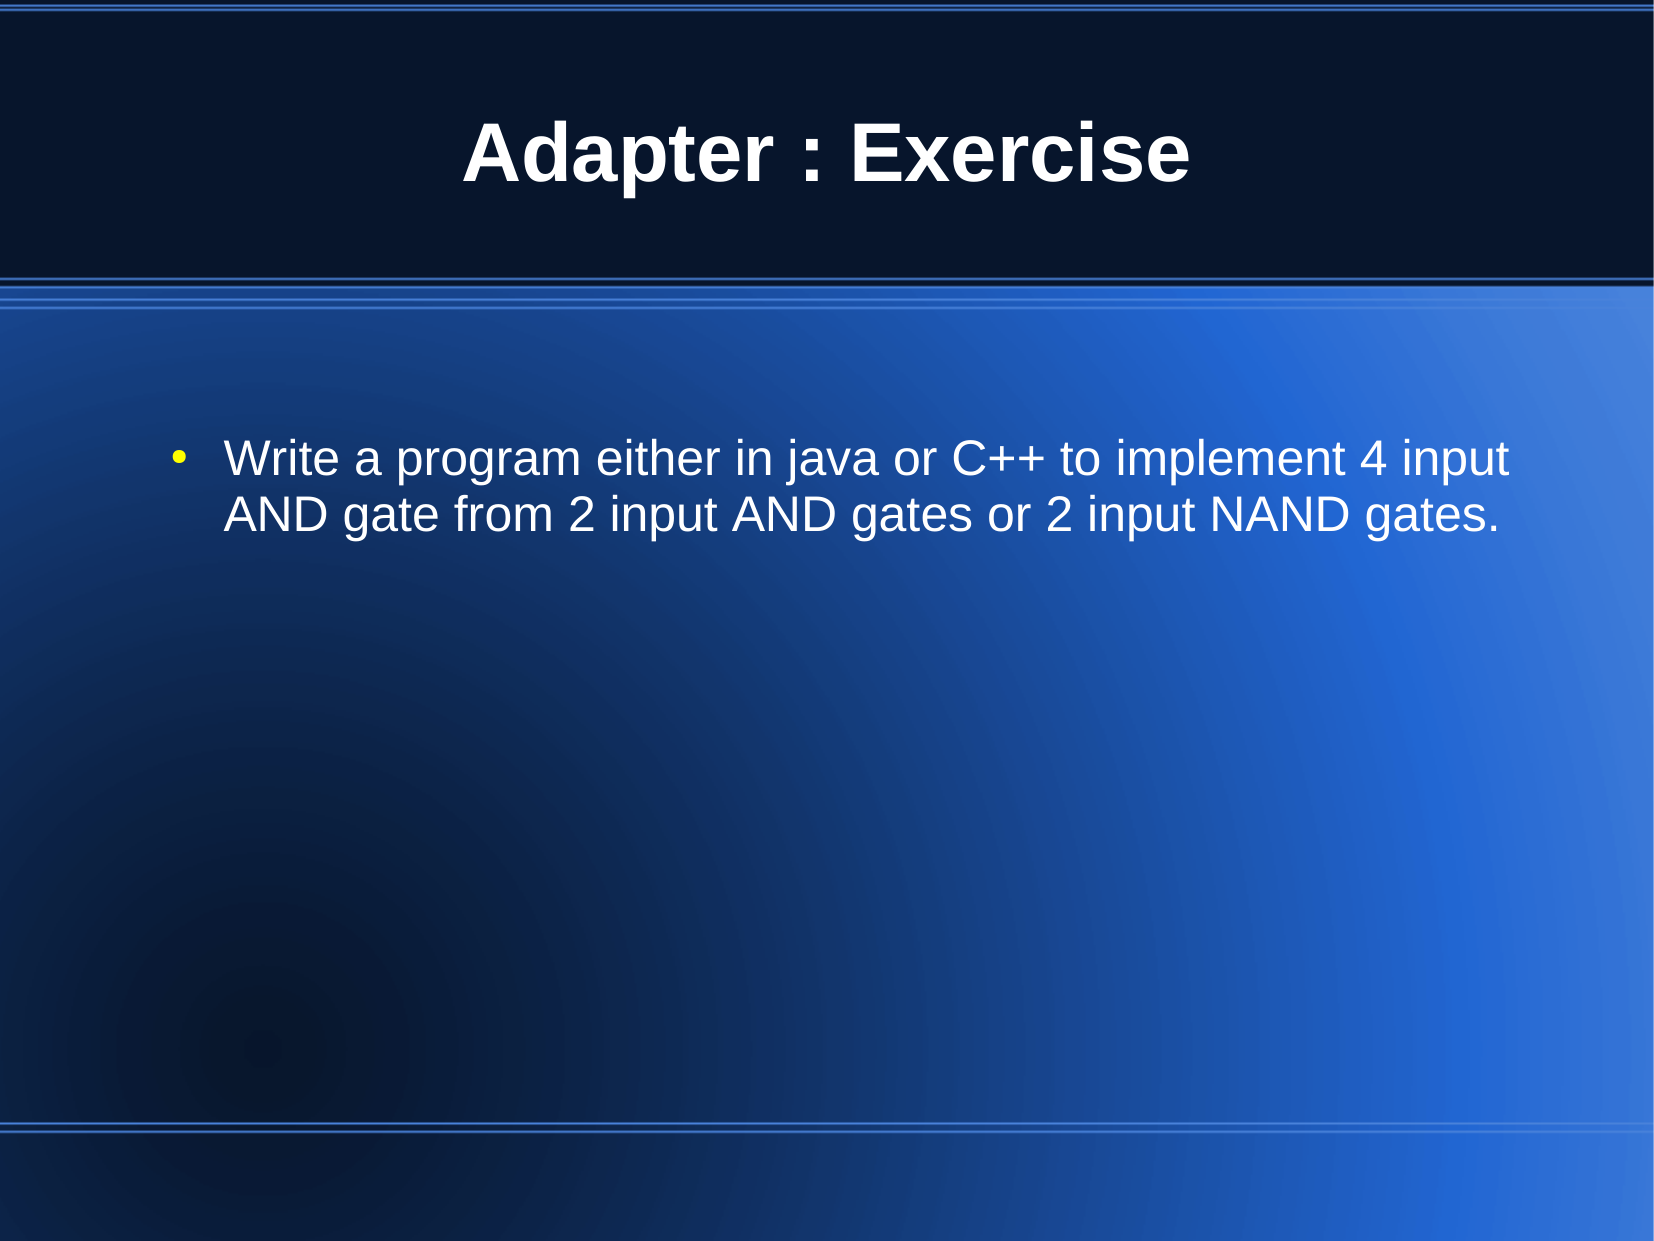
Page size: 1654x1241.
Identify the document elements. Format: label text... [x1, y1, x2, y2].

list Write a program either in java or C++ to implement 4 input AND gate from 2 input AND gates or 2 input NAND gates. [152, 344, 1534, 1127]
picture [0, 0, 1654, 1241]
title Adapter : Exercise [82, 49, 1571, 257]
